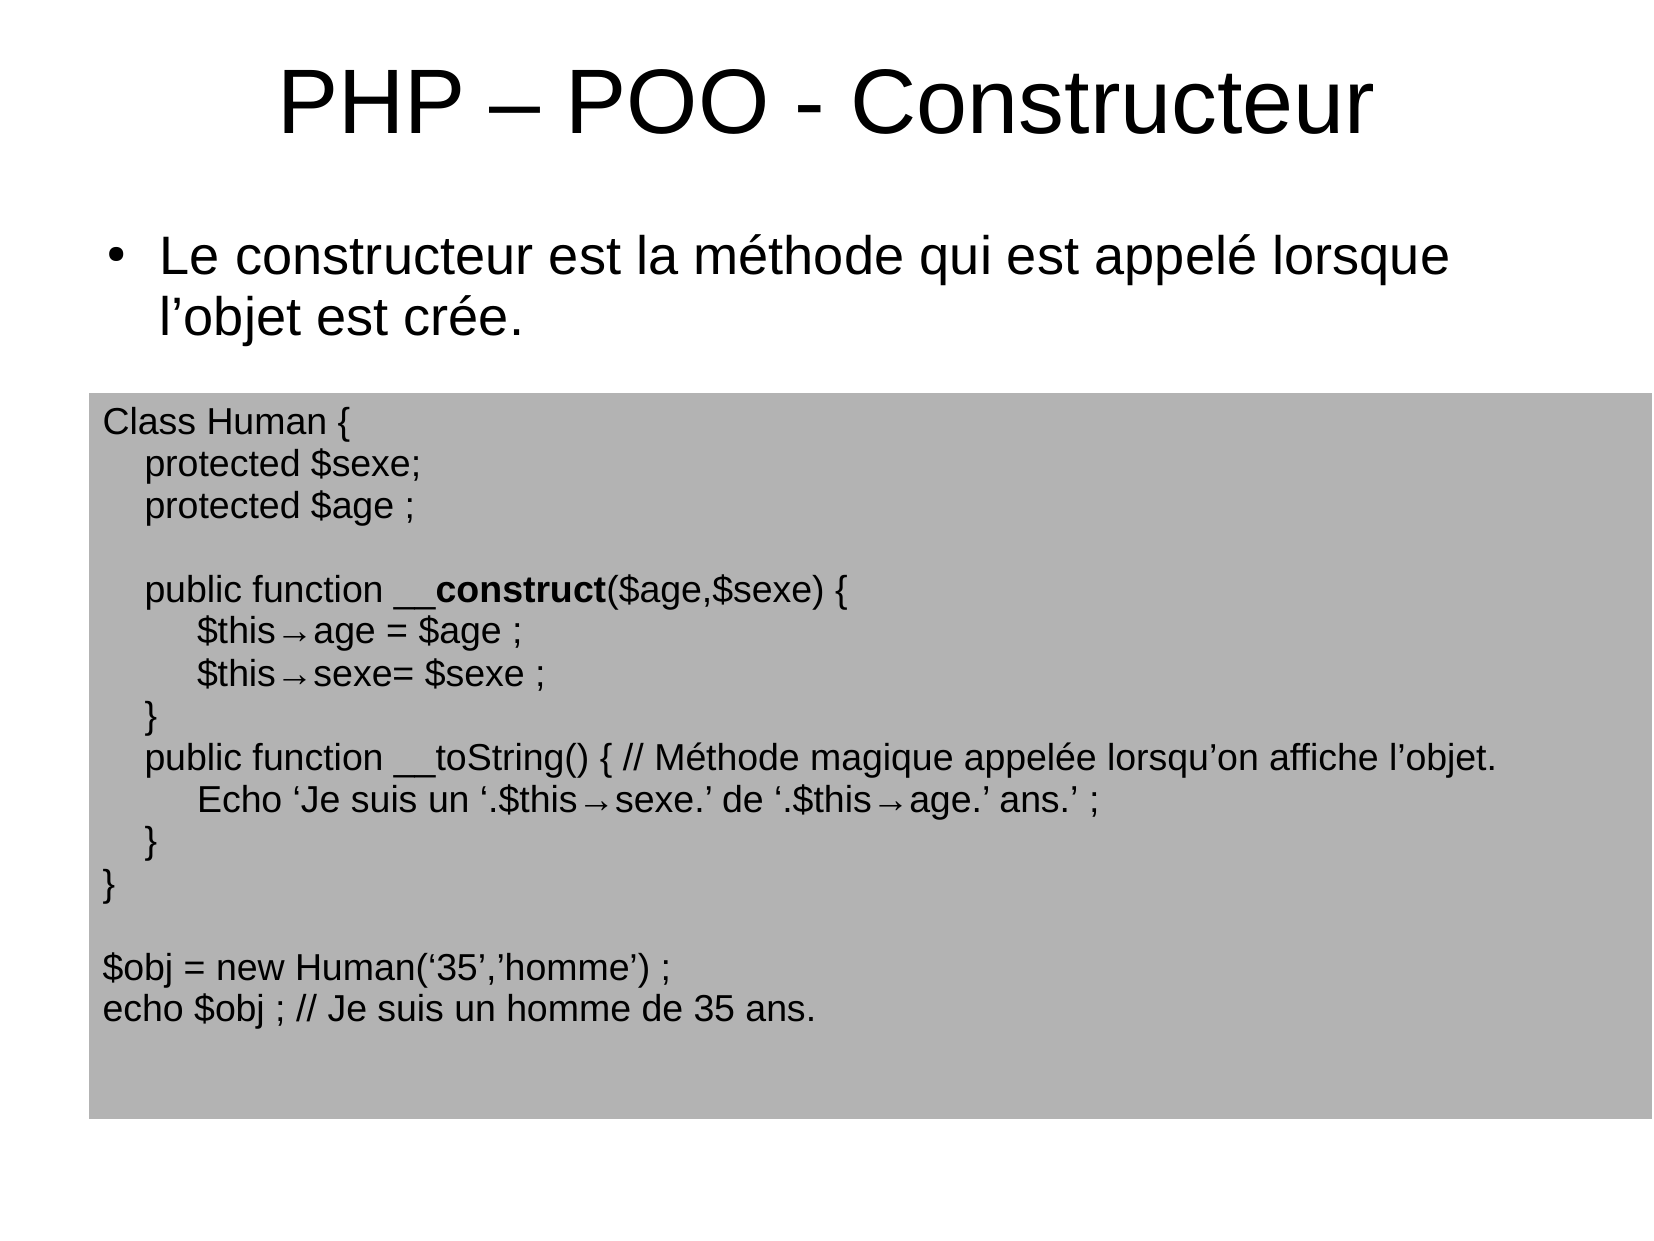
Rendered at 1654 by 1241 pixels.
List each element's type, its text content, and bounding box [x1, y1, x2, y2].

list Le constructeur est la méthode qui est appelé lorsque l’objet est crée. [88, 225, 1578, 392]
table_header Class Human { protected $sexe; protected $age ; public function __construct($age,$sexe) { $this→age = $age ; $this→sexe= $sexe ; } public function __toString() { // Méthode magique appelée lorsqu’on affiche l’objet. Echo ‘Je suis un ‘.$this→sexe.’ de ‘.$this→age.’ ans.’ ; } } $obj = new Human(‘35’,’homme’) ; echo $obj ; // Je suis un homme de 35 ans. [89, 393, 1652, 1119]
title PHP – POO - Constructeur [82, 49, 1571, 154]
